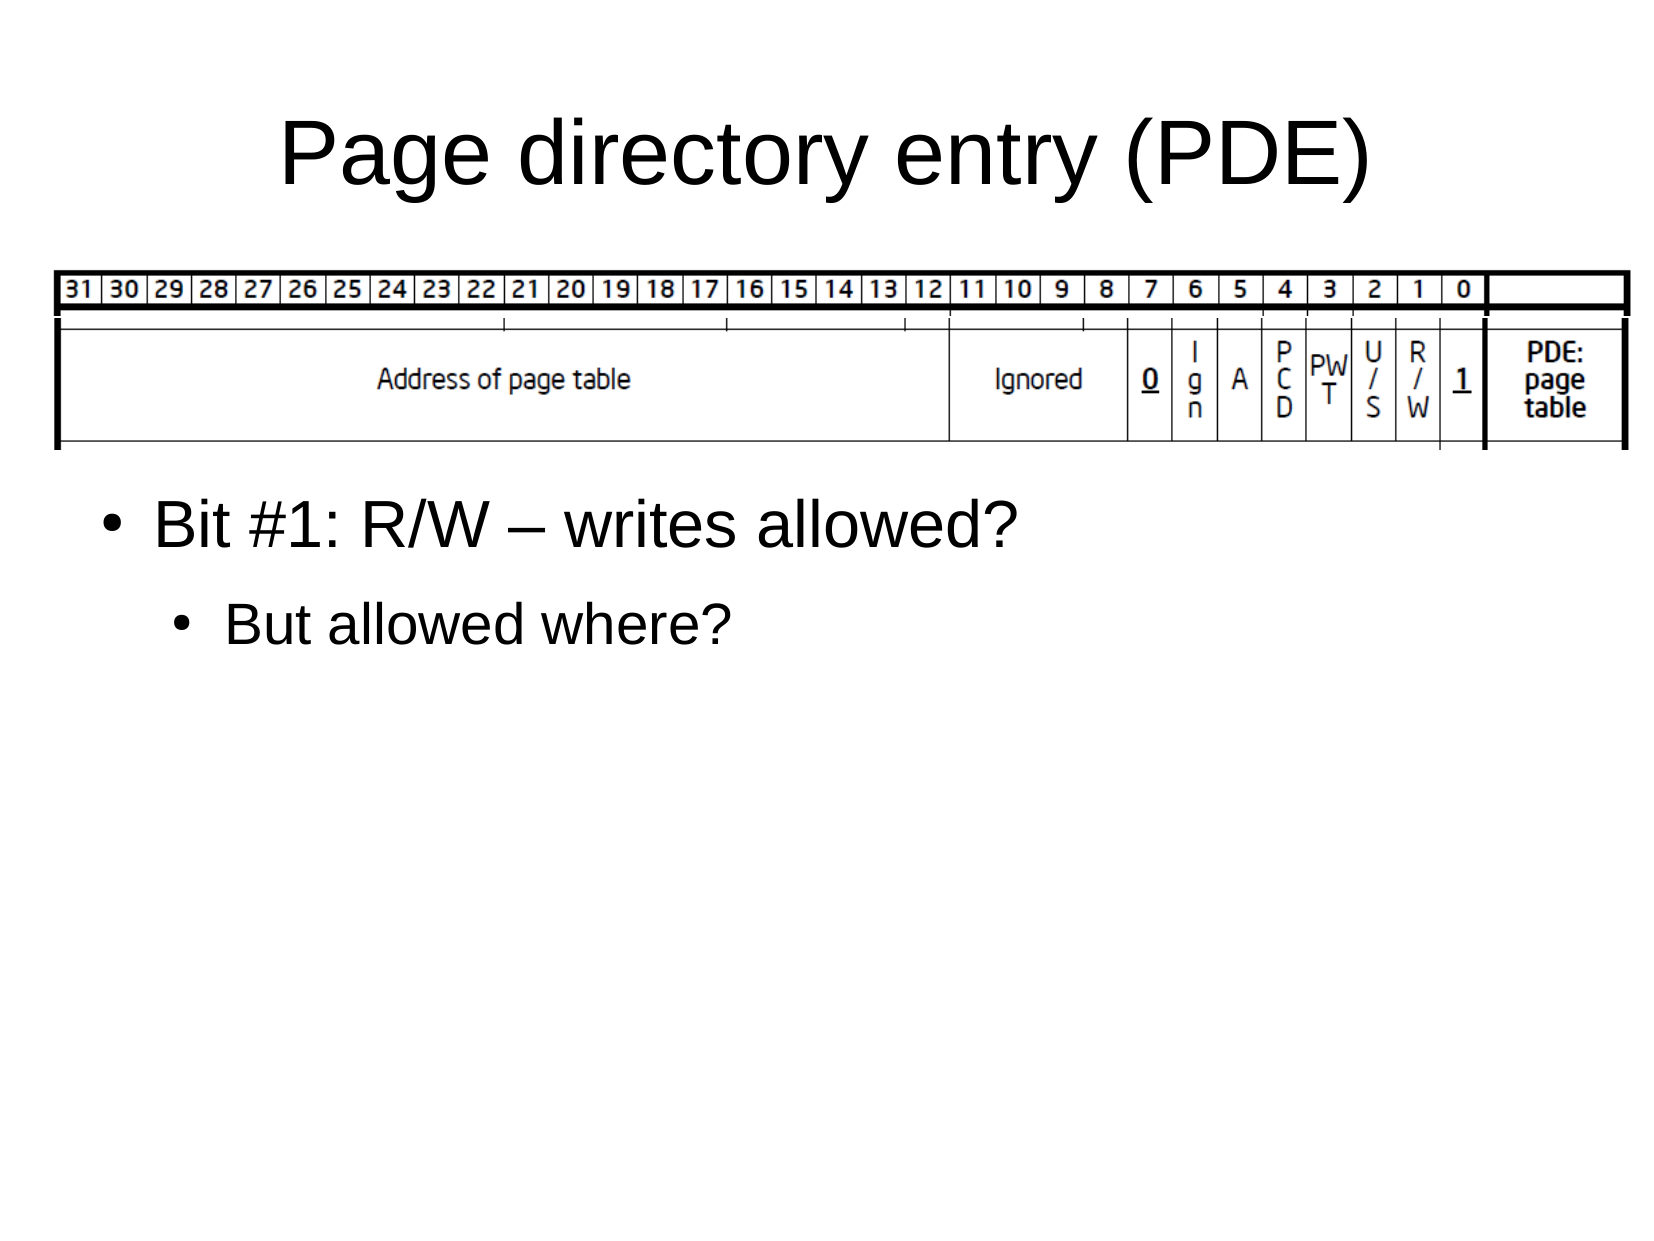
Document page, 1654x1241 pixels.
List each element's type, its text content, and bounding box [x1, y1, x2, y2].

picture [42, 262, 1636, 316]
title Page directory entry (PDE) [82, 49, 1571, 257]
list Bit #1: R/W – writes allowed? But allowed where? [82, 487, 1571, 1088]
picture [37, 318, 1642, 451]
